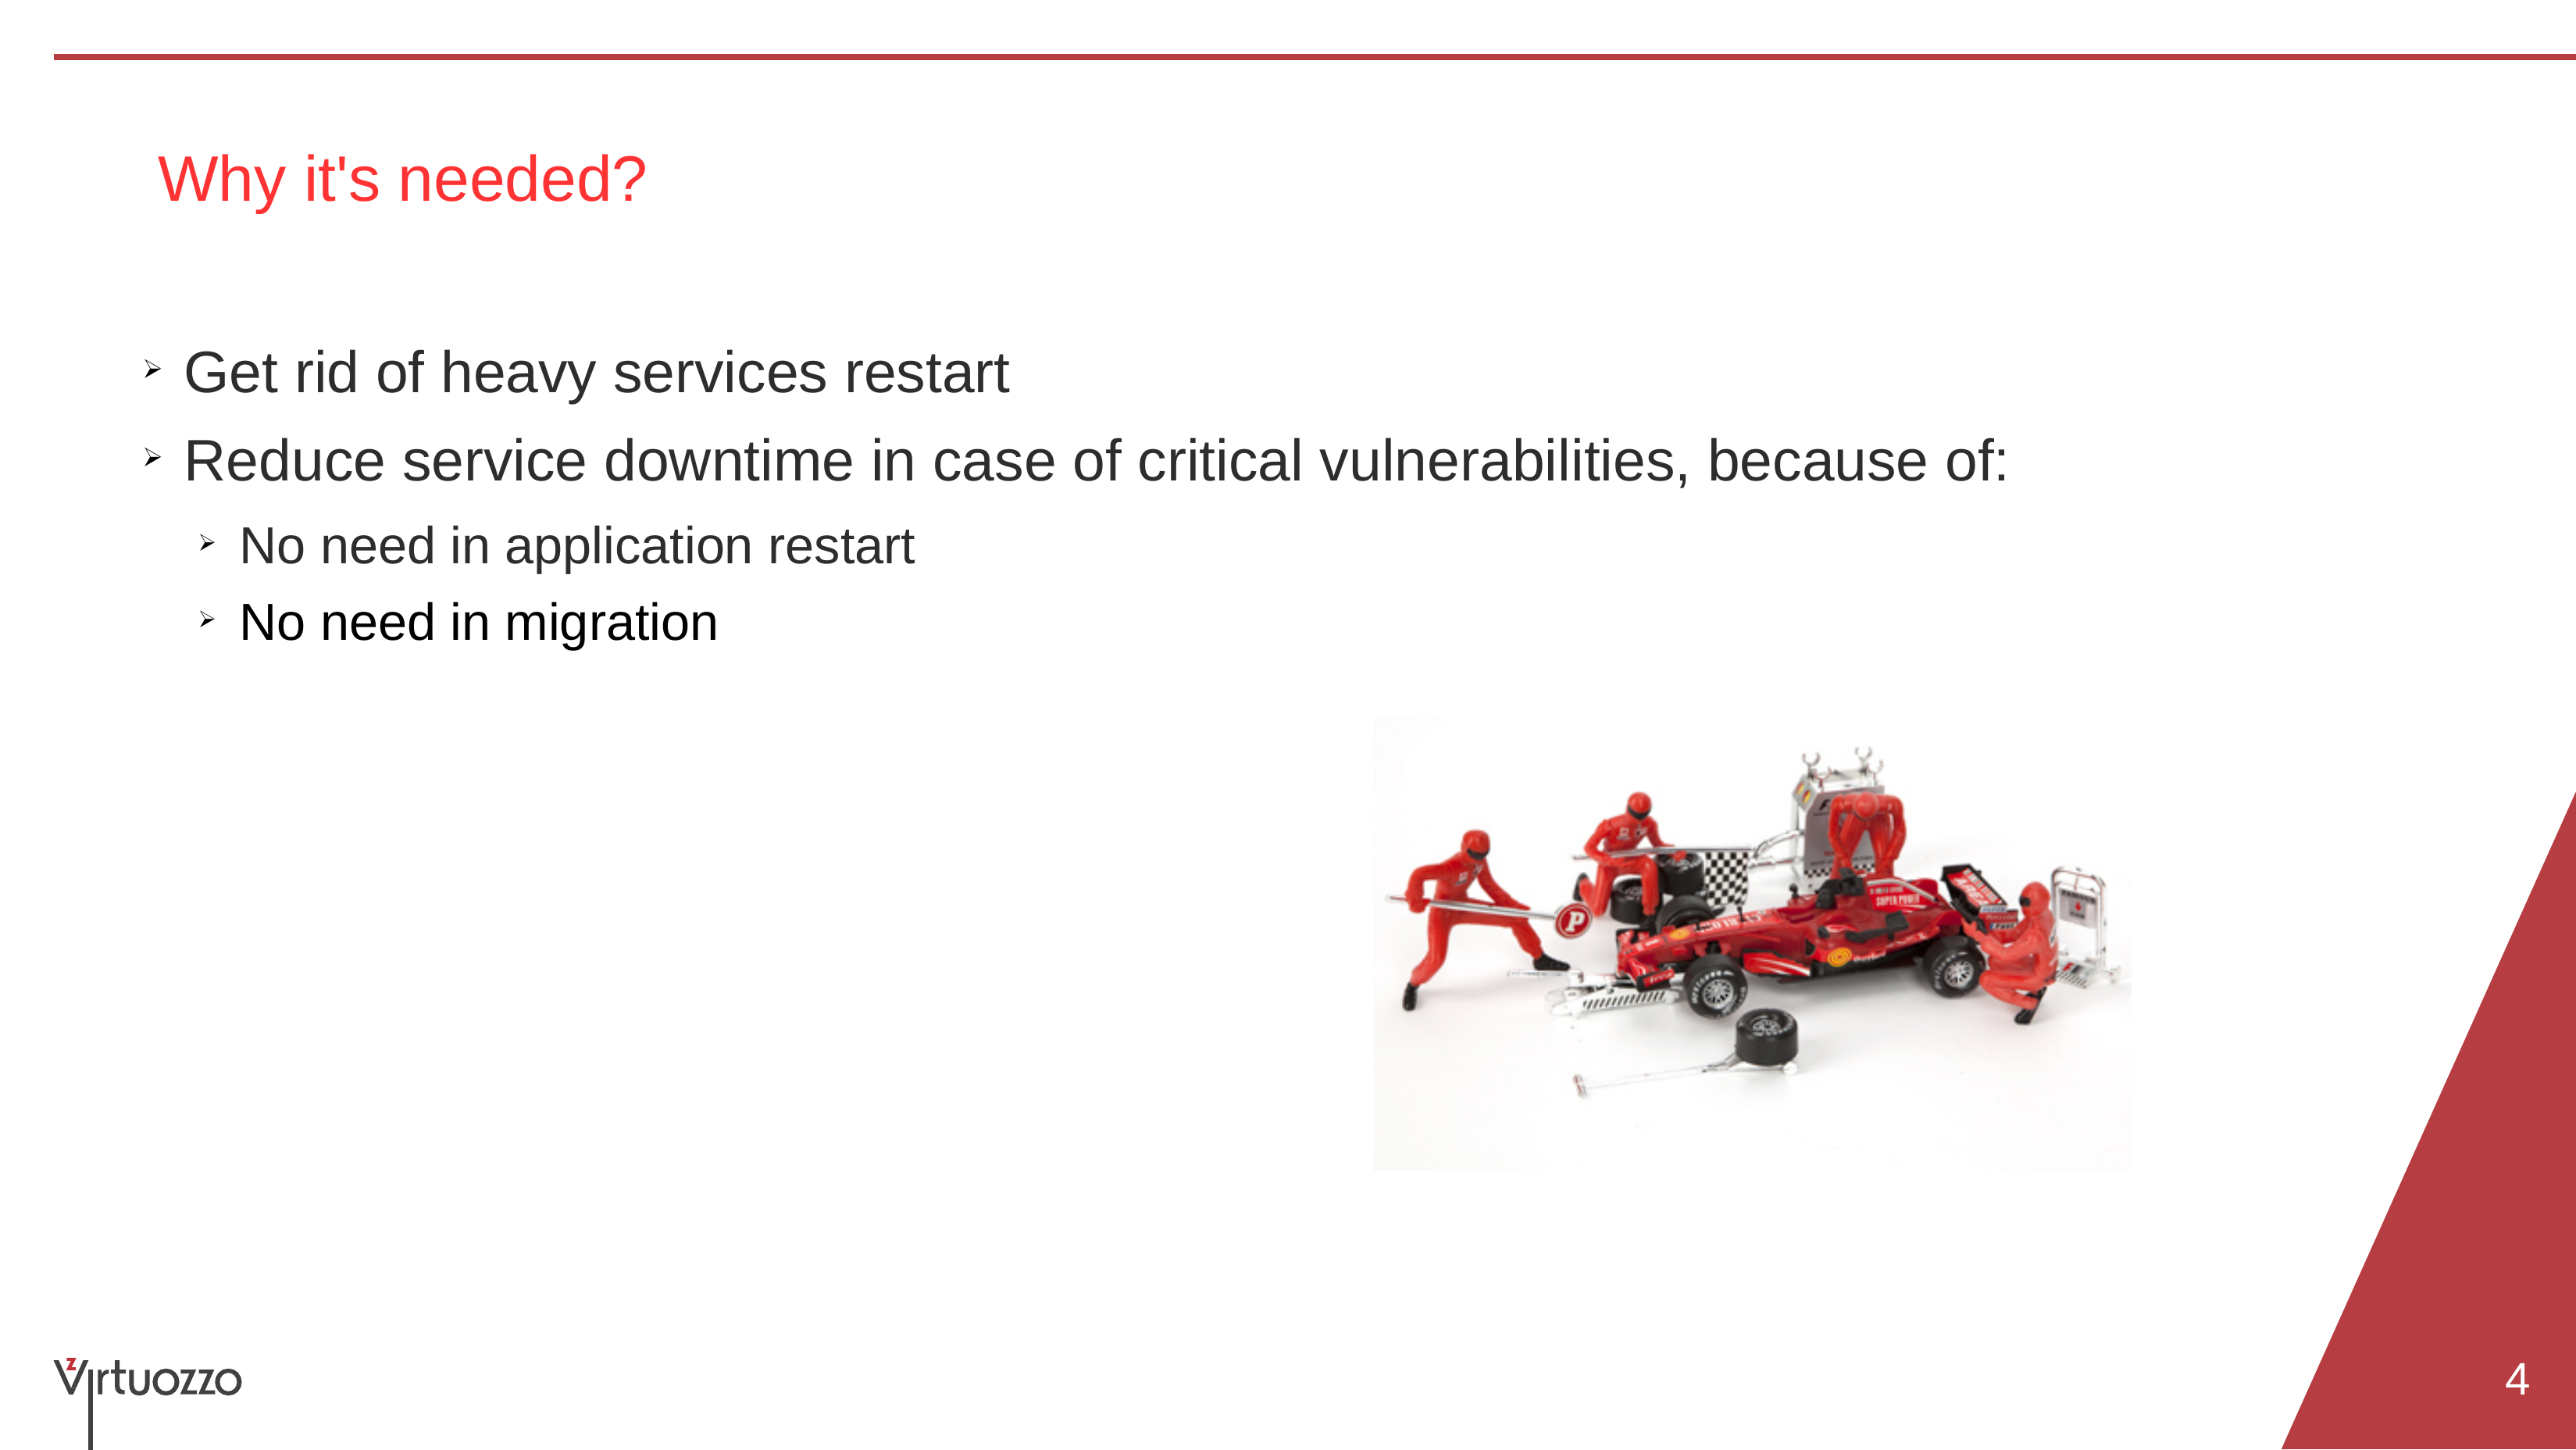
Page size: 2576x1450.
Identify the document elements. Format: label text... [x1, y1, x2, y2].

text_box <number> [2029, 1348, 2543, 1411]
title Why it's needed? [128, 57, 2447, 300]
list Get rid of heavy services restart Reduce service downtime in case of critical vulnerabilities, because of: No need in application restart No need in migration [128, 339, 2447, 1180]
picture [1374, 716, 2132, 1171]
